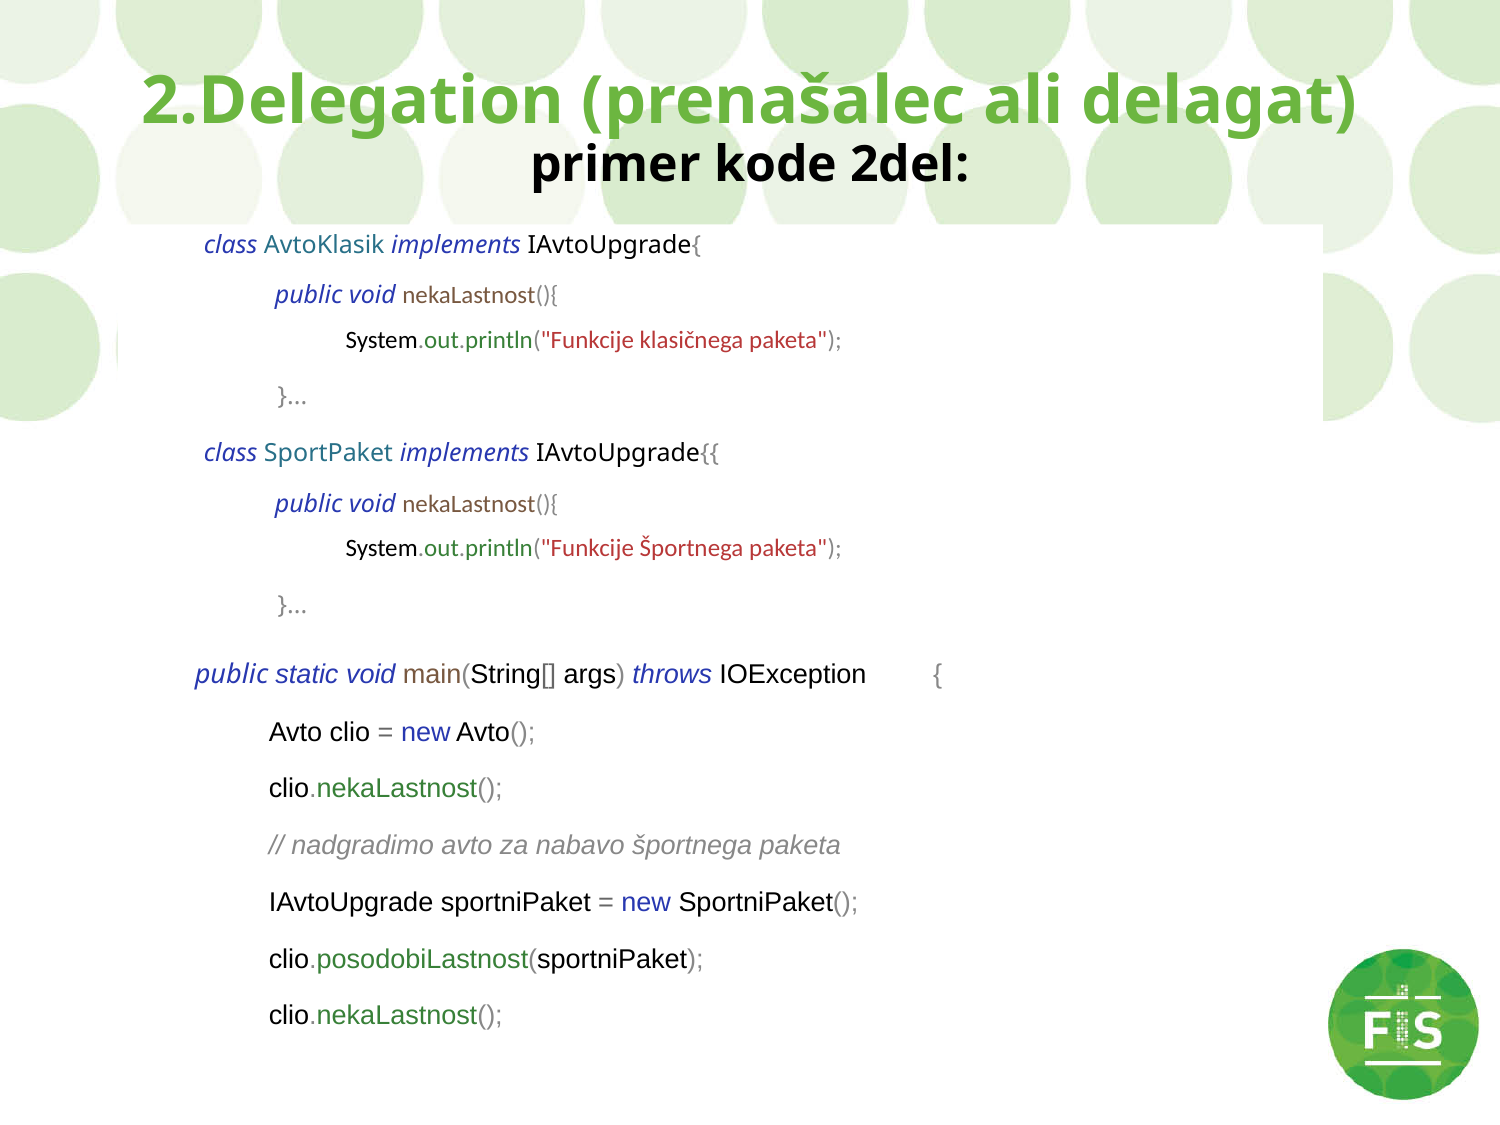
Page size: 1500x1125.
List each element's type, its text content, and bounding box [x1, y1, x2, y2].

title 2.Delegation (prenašalec ali delagat) primer kode 2del: [75, 59, 1425, 233]
picture [0, 0, 1500, 1125]
text_box public static void main(String[] args) throws IOException { Avto clio = new Avto(); clio.nekaLastnost(); // nadgradimo avto za nabavo športnega paketa IAvtoUpgrade sportniPaket = new SportniPaket(); clio.posodobiLastnost(sportniPaket); clio.nekaLastnost(); [106, 649, 1300, 1125]
list class AvtoKlasik implements IAvtoUpgrade{ public void nekaLastnost(){ System.out.println("Funkcije klasičnega paketa"); }... class SportPaket implements IAvtoUpgrade{{ public void nekaLastnost(){ System.out.println("Funkcije Športnega paketa"); }... [118, 224, 1323, 662]
